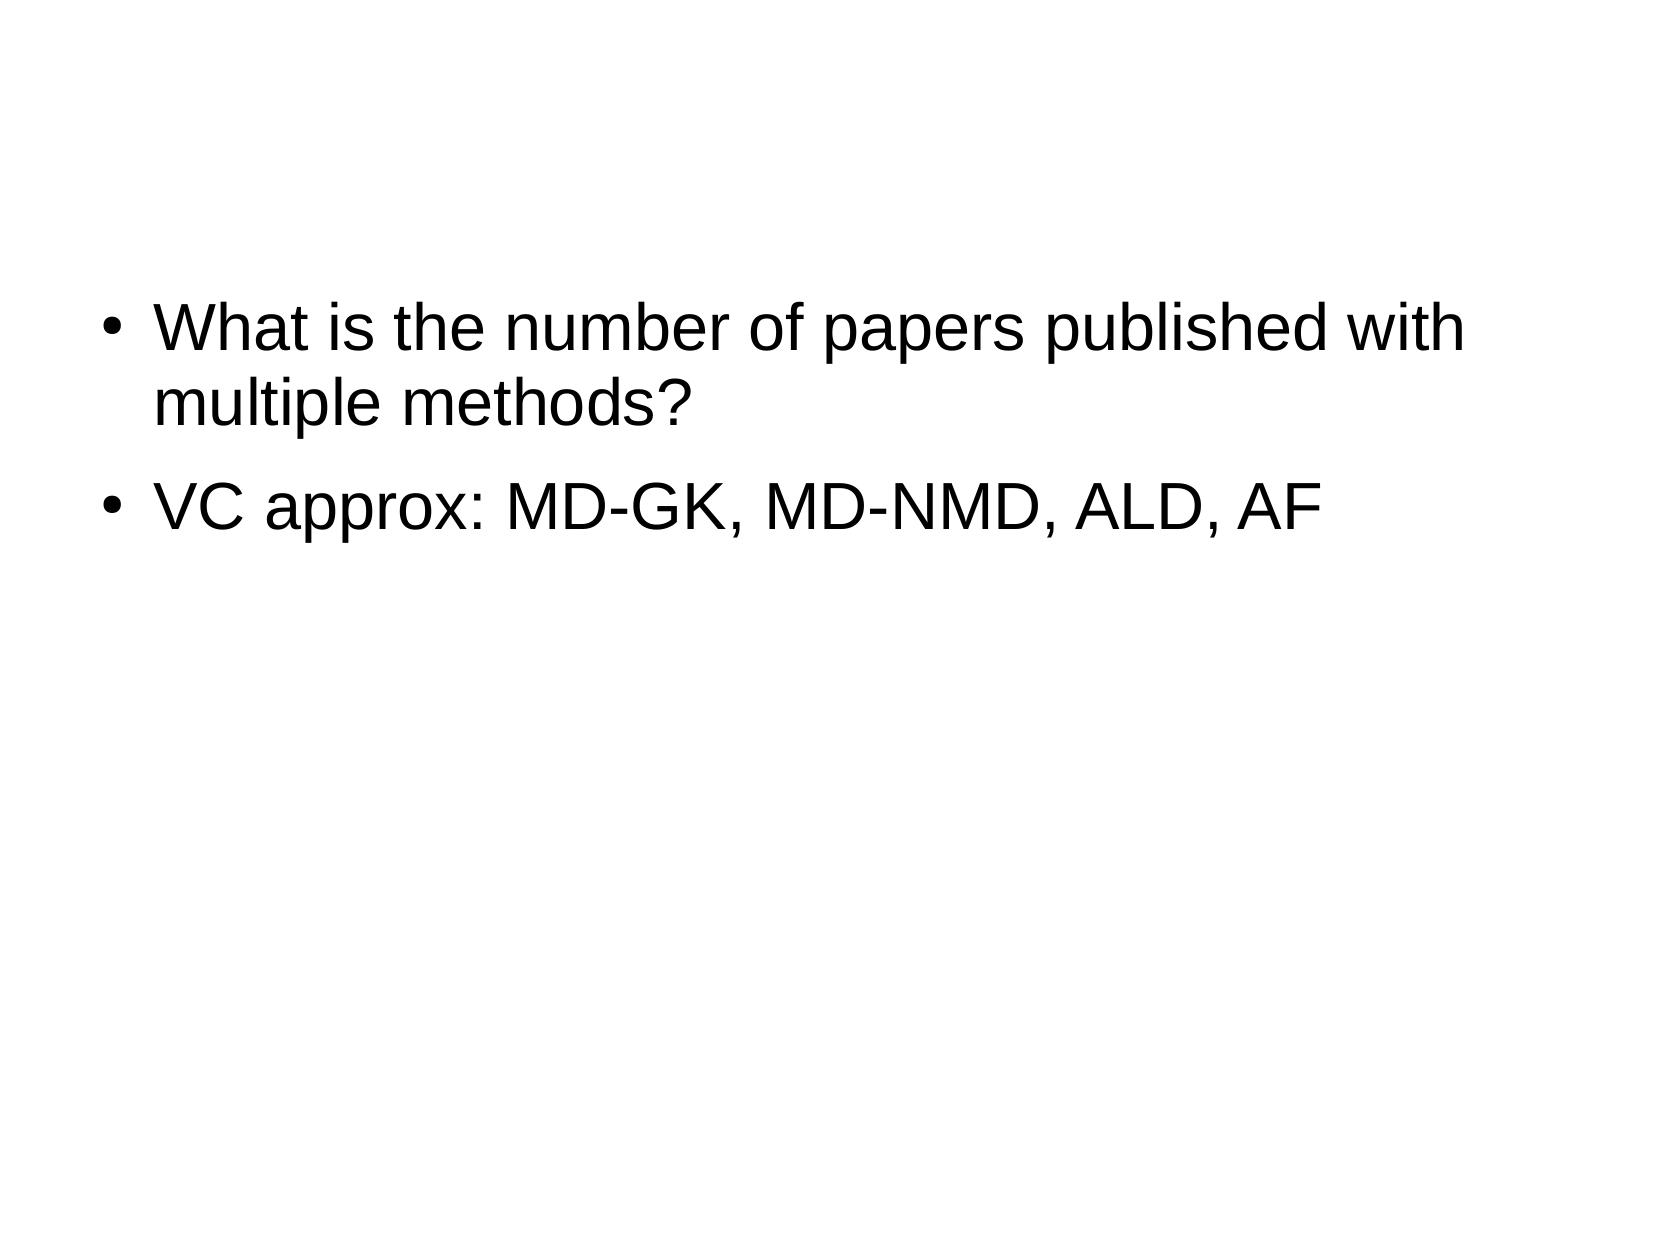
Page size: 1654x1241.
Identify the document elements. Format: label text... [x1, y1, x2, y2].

list What is the number of papers published with multiple methods? VC approx: MD-GK, MD-NMD, ALD, AF [82, 290, 1538, 661]
